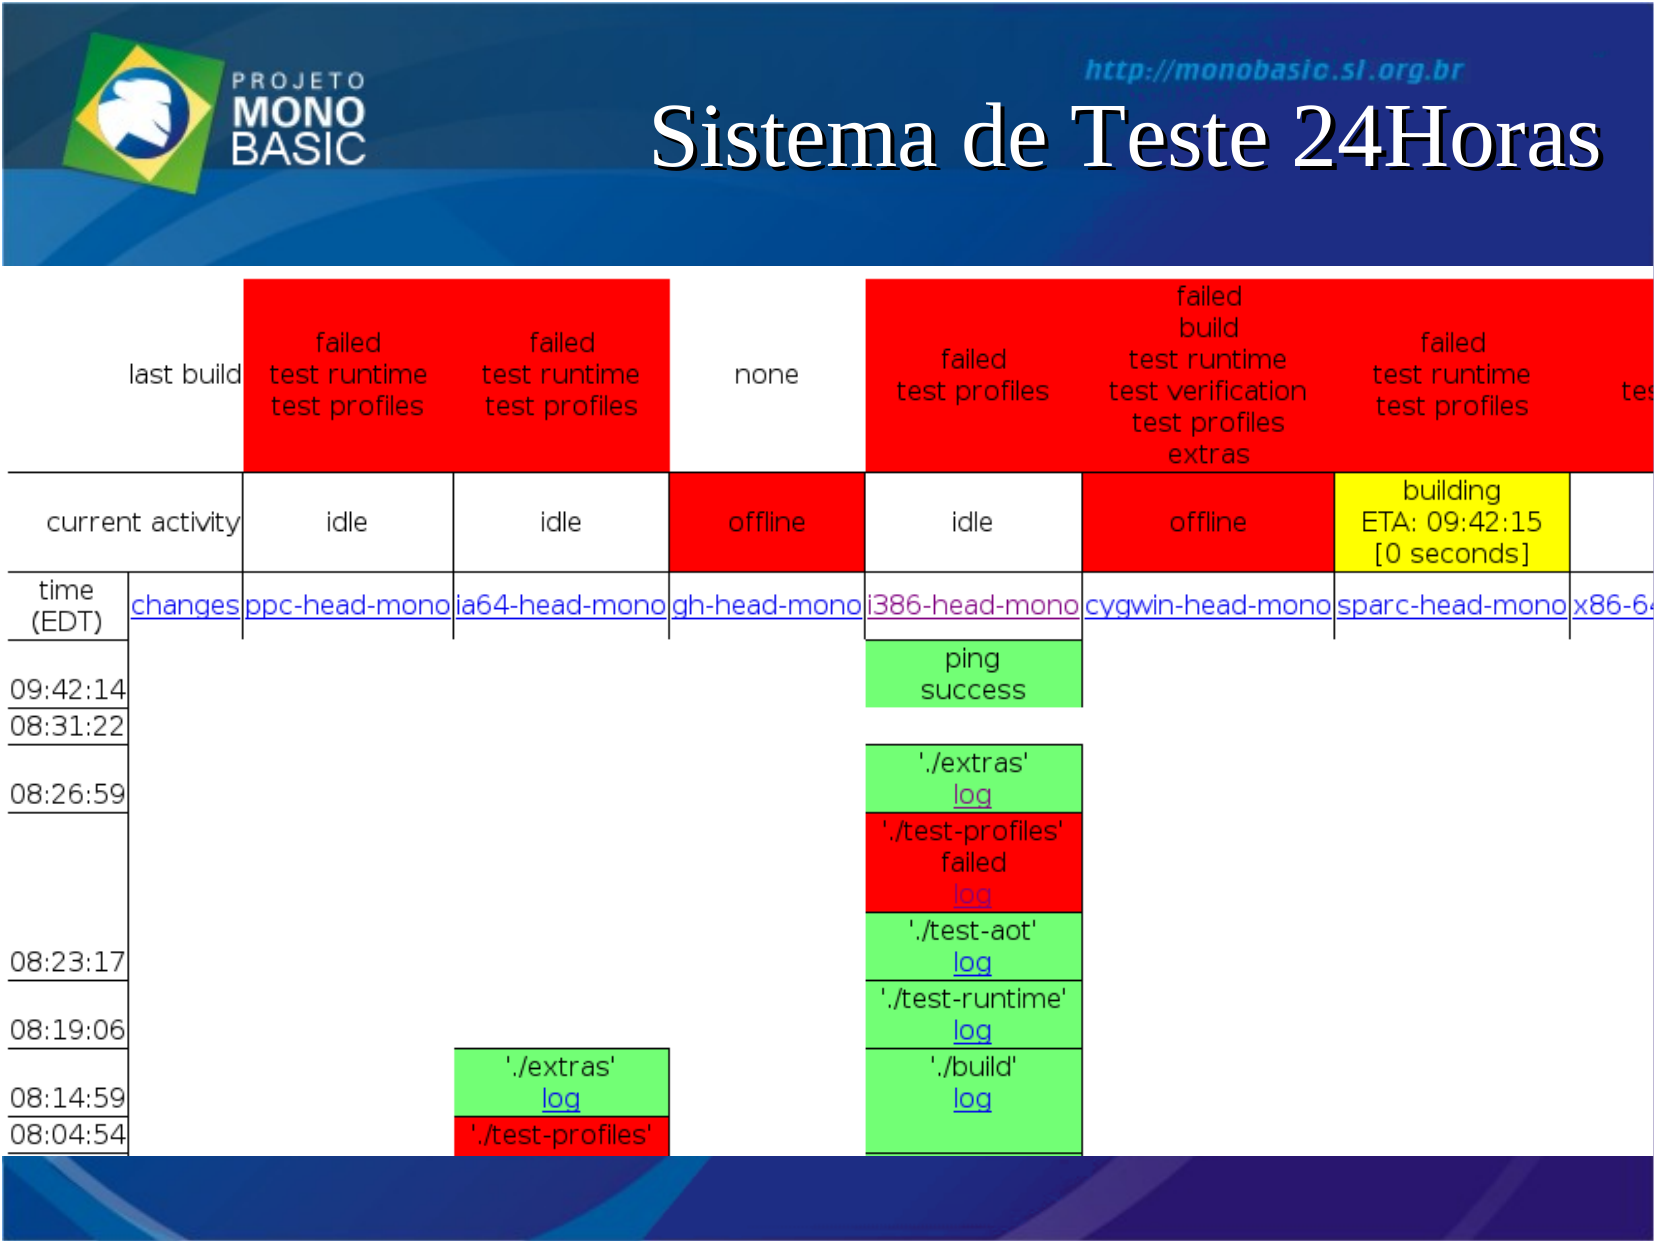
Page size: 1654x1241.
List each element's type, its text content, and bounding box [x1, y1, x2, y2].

picture [0, 2, 1654, 1241]
title Sistema de Teste 24Horas [192, 32, 1605, 240]
